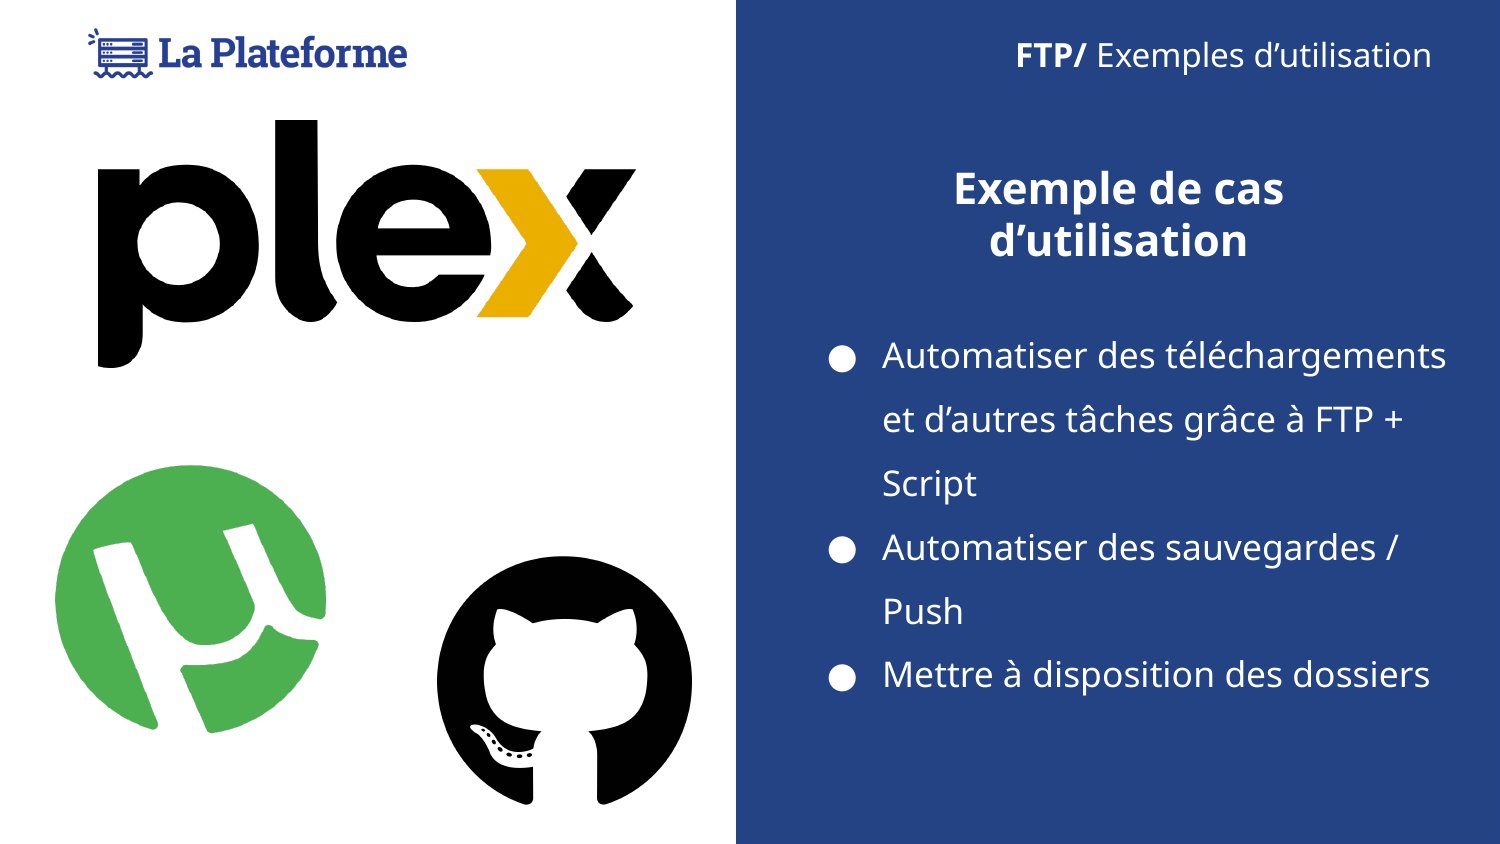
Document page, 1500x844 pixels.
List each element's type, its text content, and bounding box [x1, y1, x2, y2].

text_box FTP/ Exemples d’utilisation [749, 45, 1433, 74]
picture [82, 24, 414, 85]
picture [55, 464, 326, 734]
text_box Exemple de cas d’utilisation [869, 160, 1369, 266]
list Automatiser des téléchargements et d’autres tâches grâce à FTP + Script Automatiser des sauvegardes / Push Mettre à disposition des dossiers [792, 254, 1467, 711]
text_box [737, 0, 1500, 844]
picture [98, 120, 636, 368]
picture [437, 552, 692, 815]
